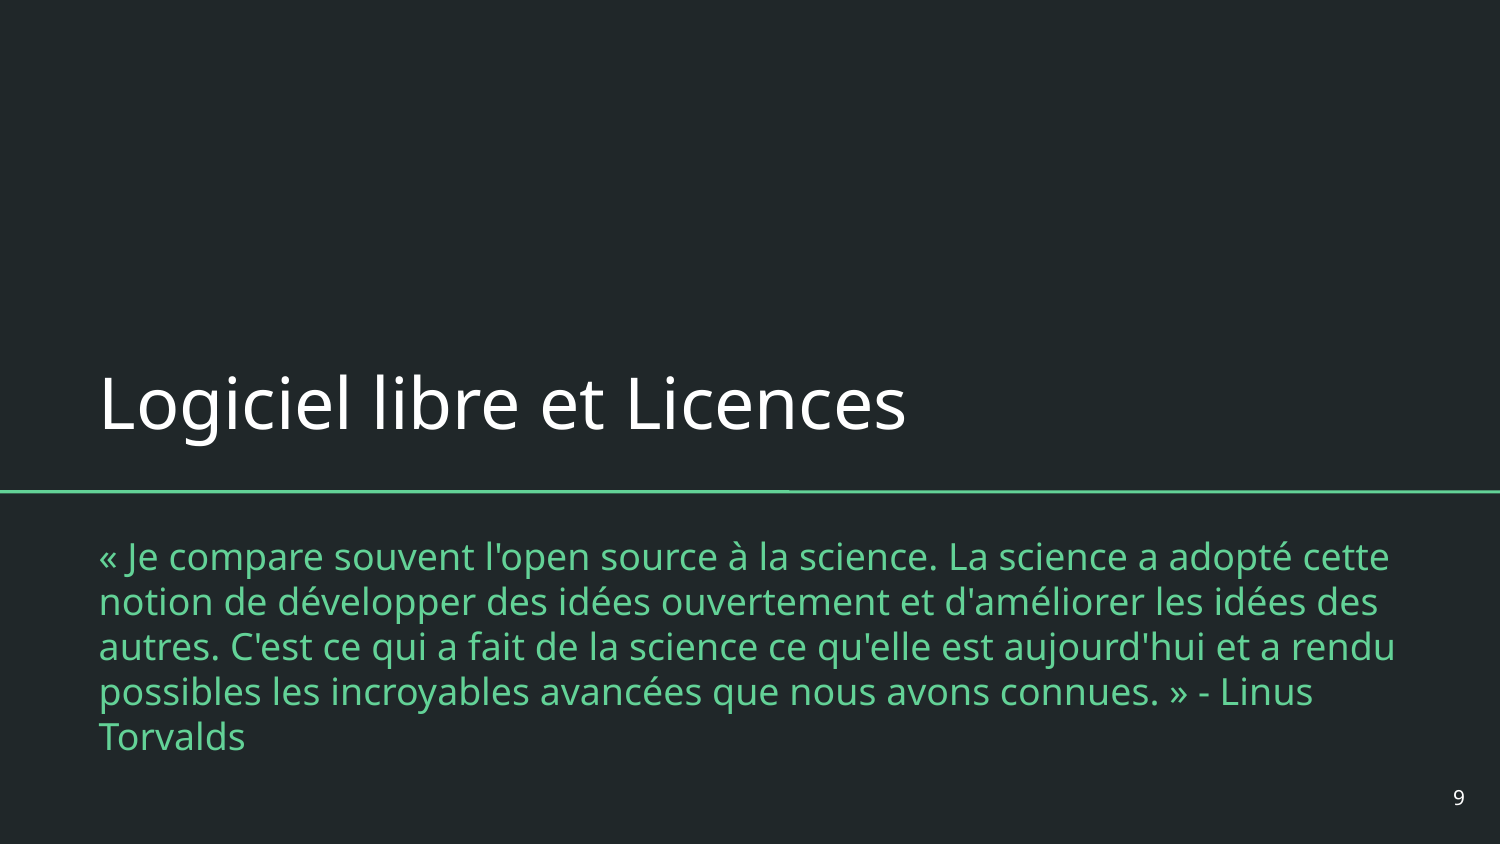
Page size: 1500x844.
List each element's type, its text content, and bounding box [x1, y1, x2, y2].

slide_number <numéro> [1389, 764, 1480, 830]
text_box « Je compare souvent l'open source à la science. La science a adopté cette notion de développer des idées ouvertement et d'améliorer les idées des autres. C'est ce qui a fait de la science ce qu'elle est aujourd'hui et a rendu possibles les incroyables avancées que nous avons connues. » - Linus Torvalds [83, 518, 1447, 774]
title Logiciel libre et Licences [83, 337, 1417, 466]
